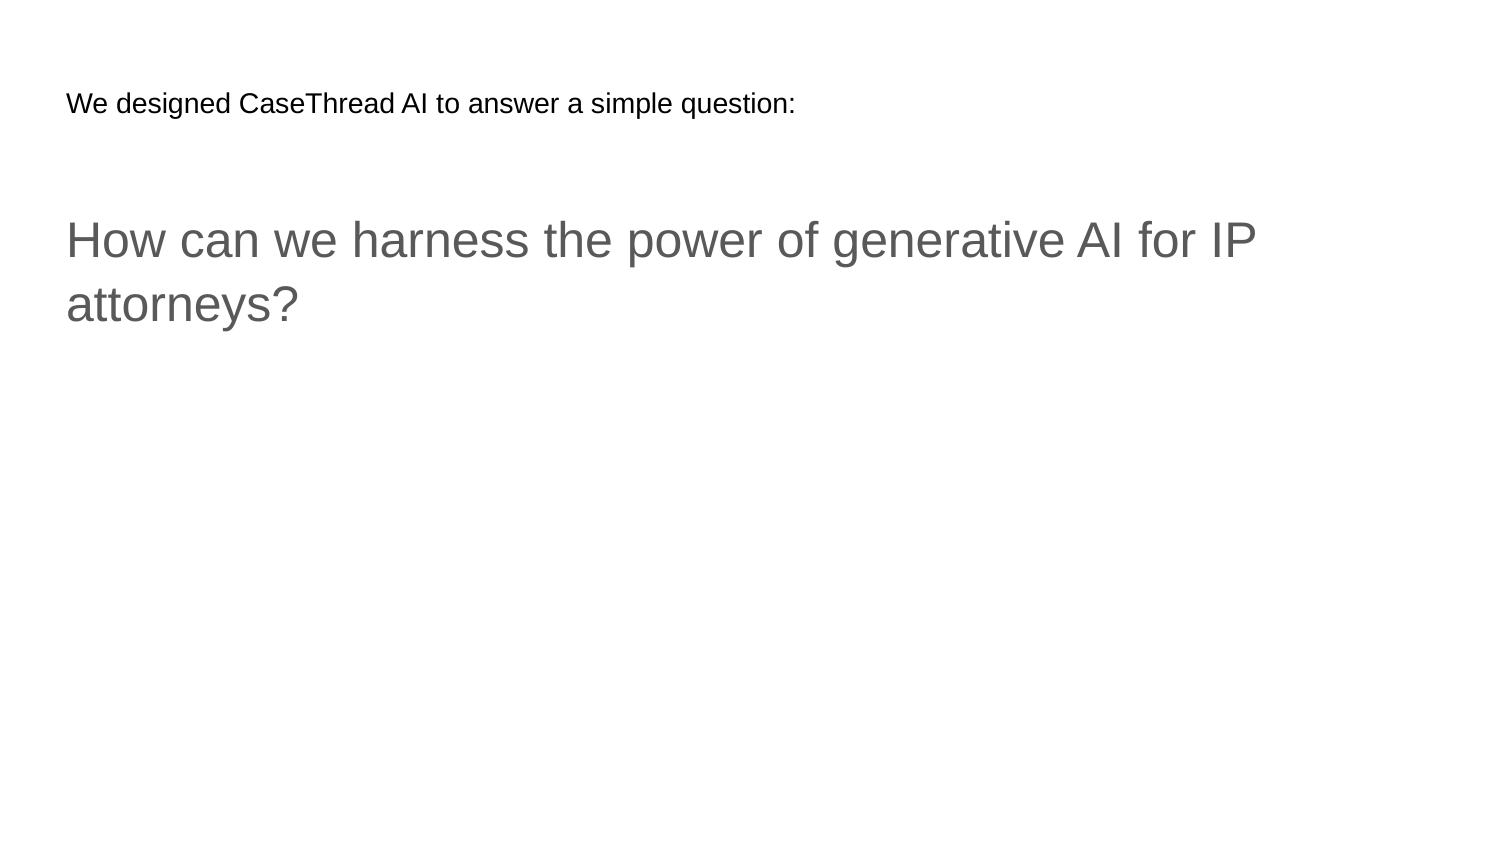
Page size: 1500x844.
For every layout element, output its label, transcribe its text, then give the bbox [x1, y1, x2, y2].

title We designed CaseThread AI to answer a simple question: [51, 72, 1449, 167]
list How can we harness the power of generative AI for IP attorneys? [51, 189, 1449, 750]
